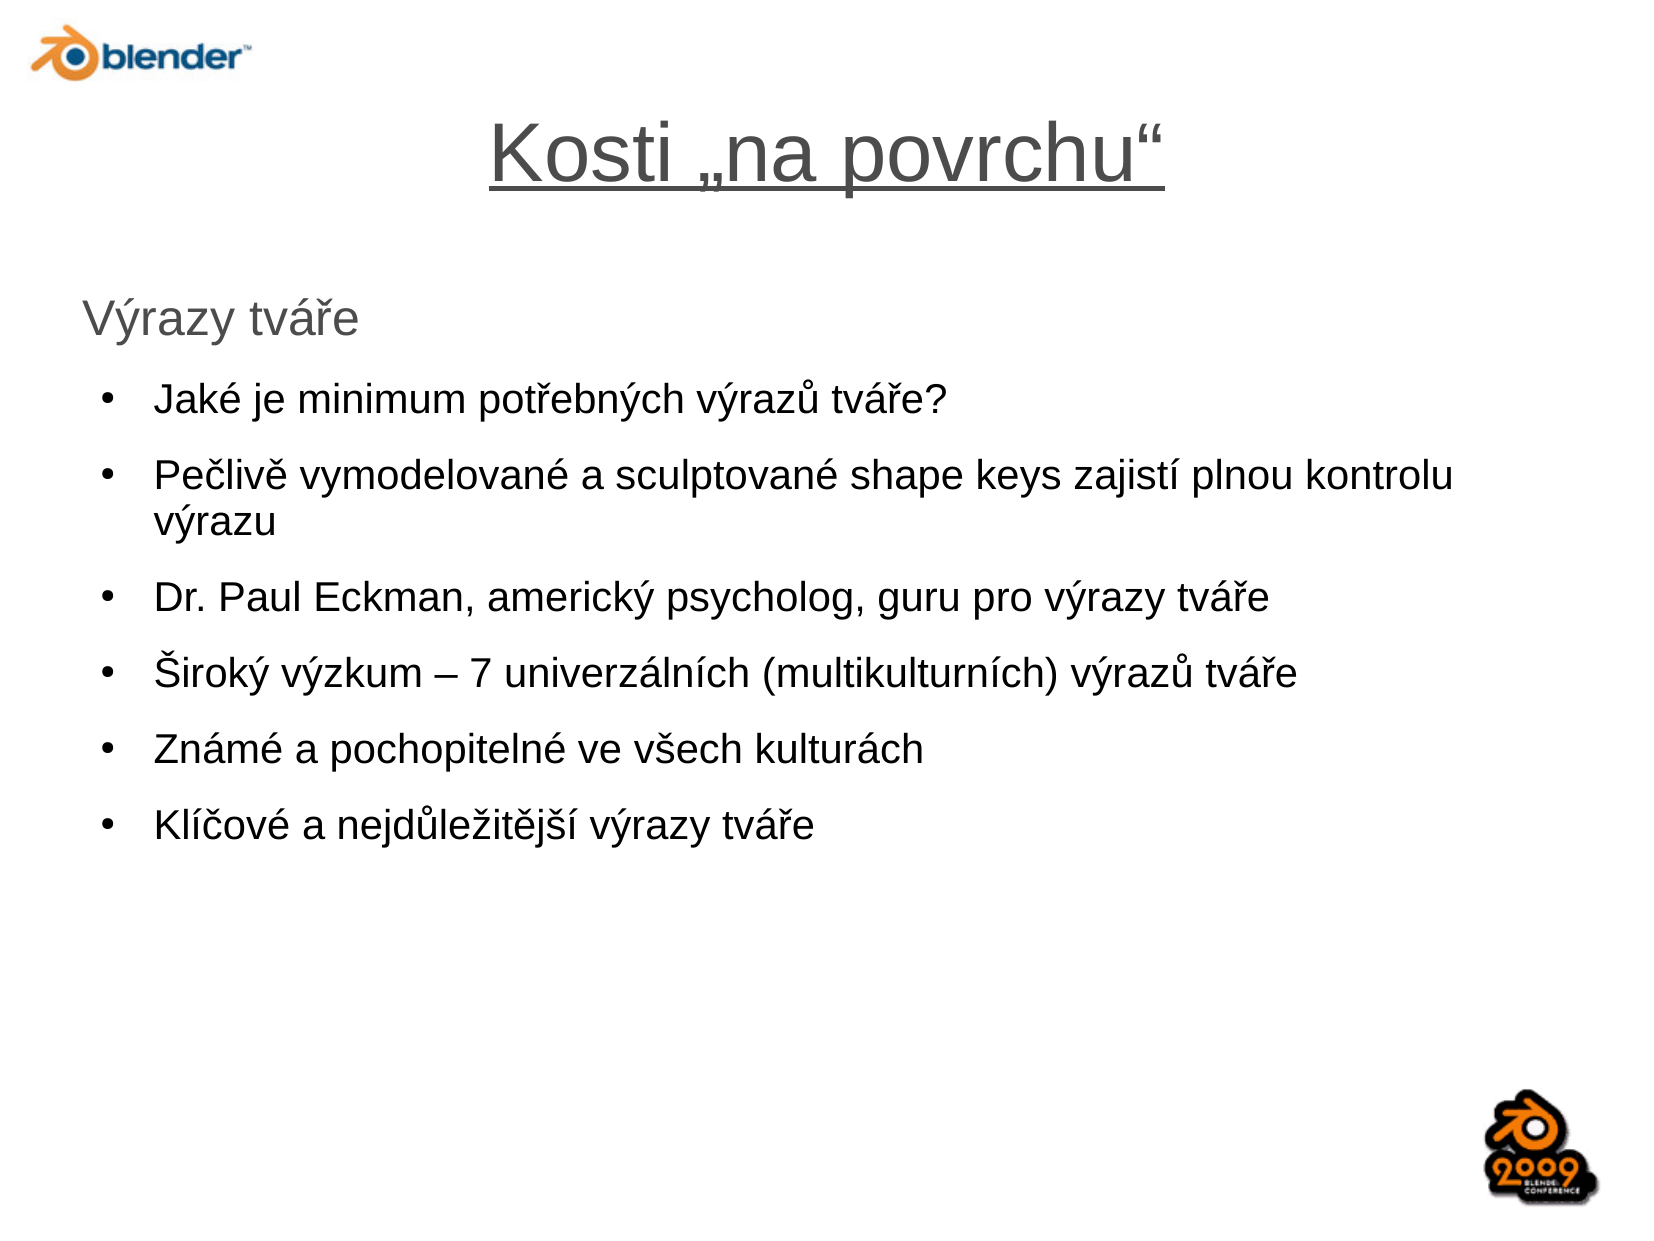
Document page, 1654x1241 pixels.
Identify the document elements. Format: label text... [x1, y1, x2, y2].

picture [1476, 1085, 1602, 1211]
list Výrazy tváře Jaké je minimum potřebných výrazů tváře? Pečlivě vymodelované a sculptované shape keys zajistí plnou kontrolu výrazu Dr. Paul Eckman, americký psycholog, guru pro výrazy tváře Široký výzkum – 7 univerzálních (multikulturních) výrazů tváře Známé a pochopitelné ve všech kulturách Klíčové a nejdůležitější výrazy tváře [82, 290, 1571, 1109]
title Kosti „na povrchu“ [82, 49, 1571, 257]
picture [15, 18, 266, 89]
